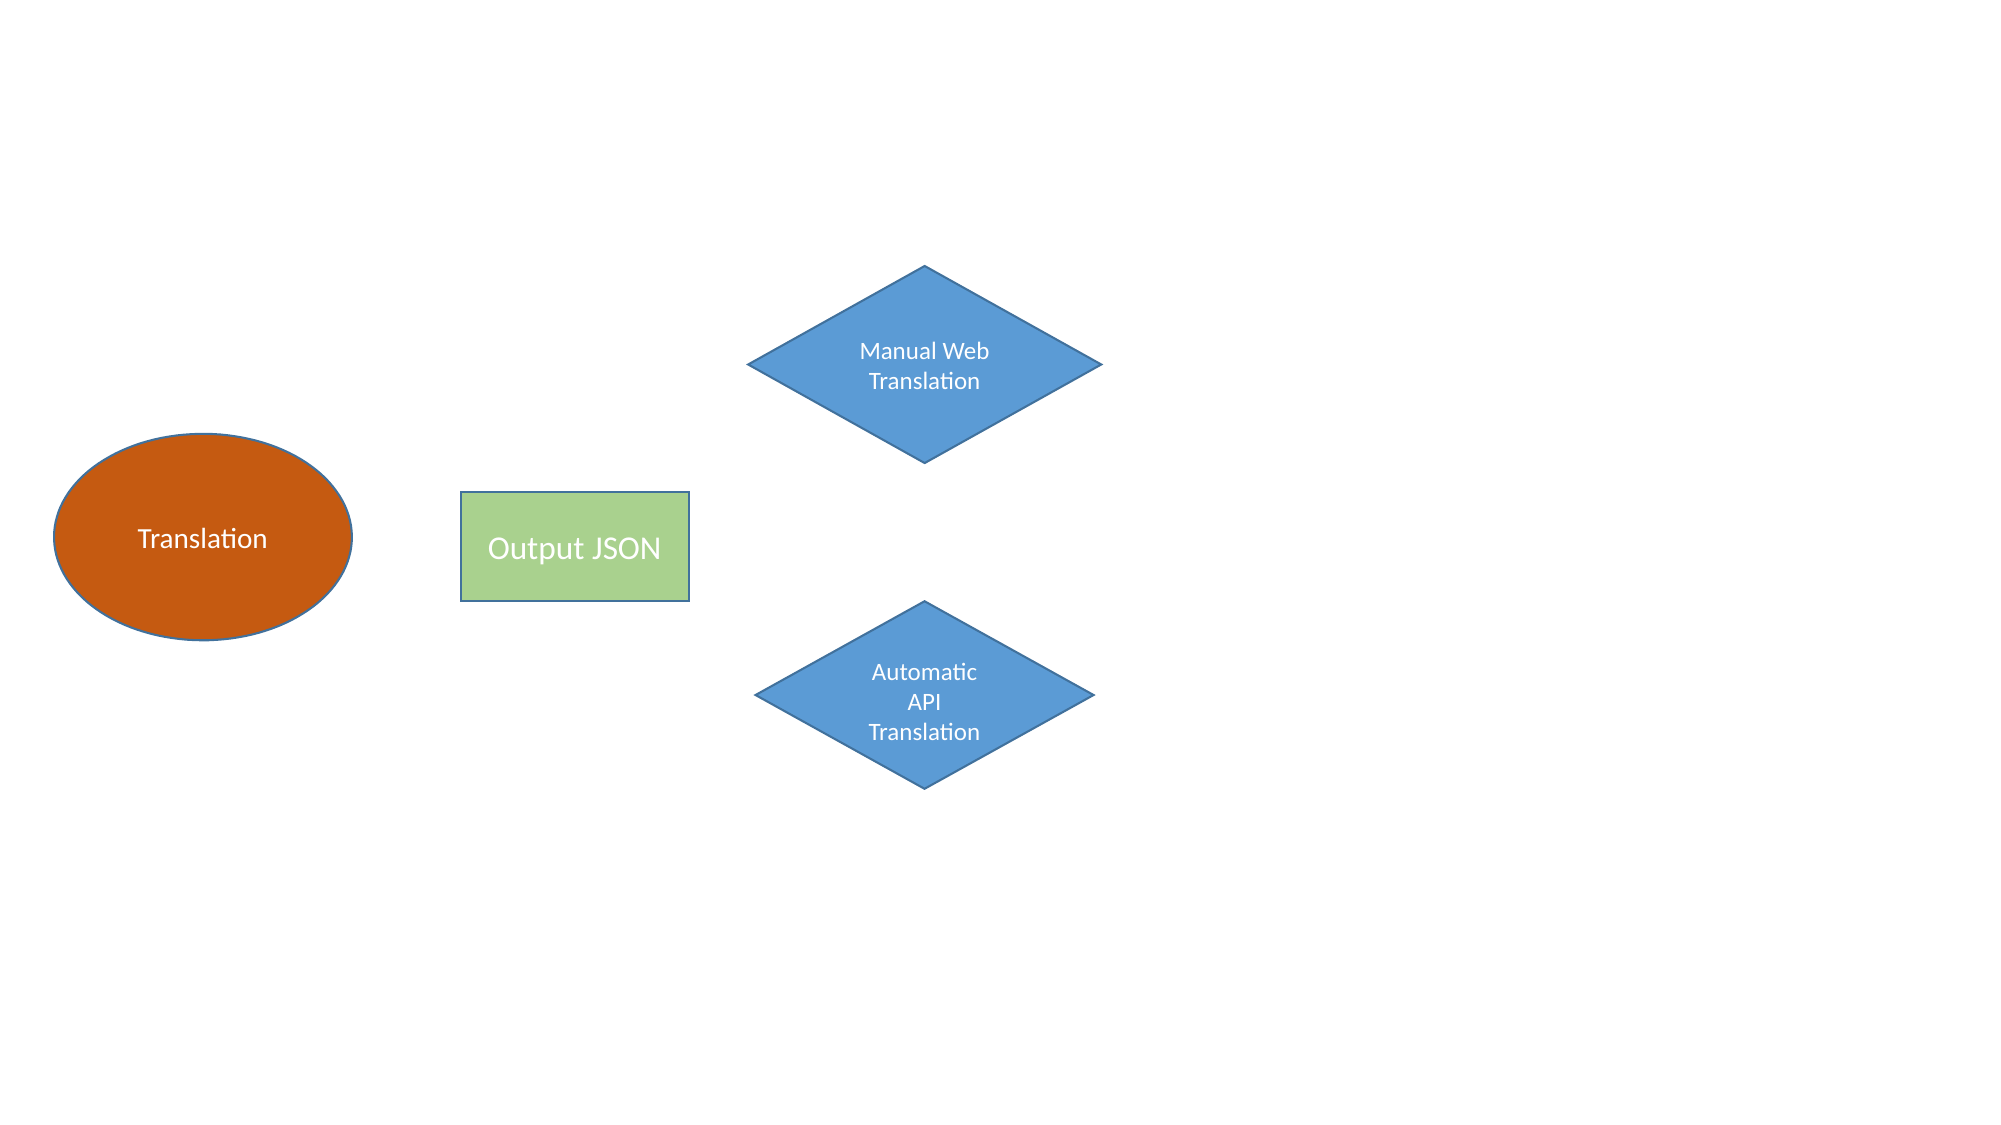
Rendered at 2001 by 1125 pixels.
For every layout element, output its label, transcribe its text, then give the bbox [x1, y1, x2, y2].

text_box Translation [54, 433, 352, 641]
text_box Output JSON [461, 492, 689, 601]
text_box Automatic API Translation [755, 601, 1094, 789]
text_box Manual Web Translation [748, 265, 1102, 464]
